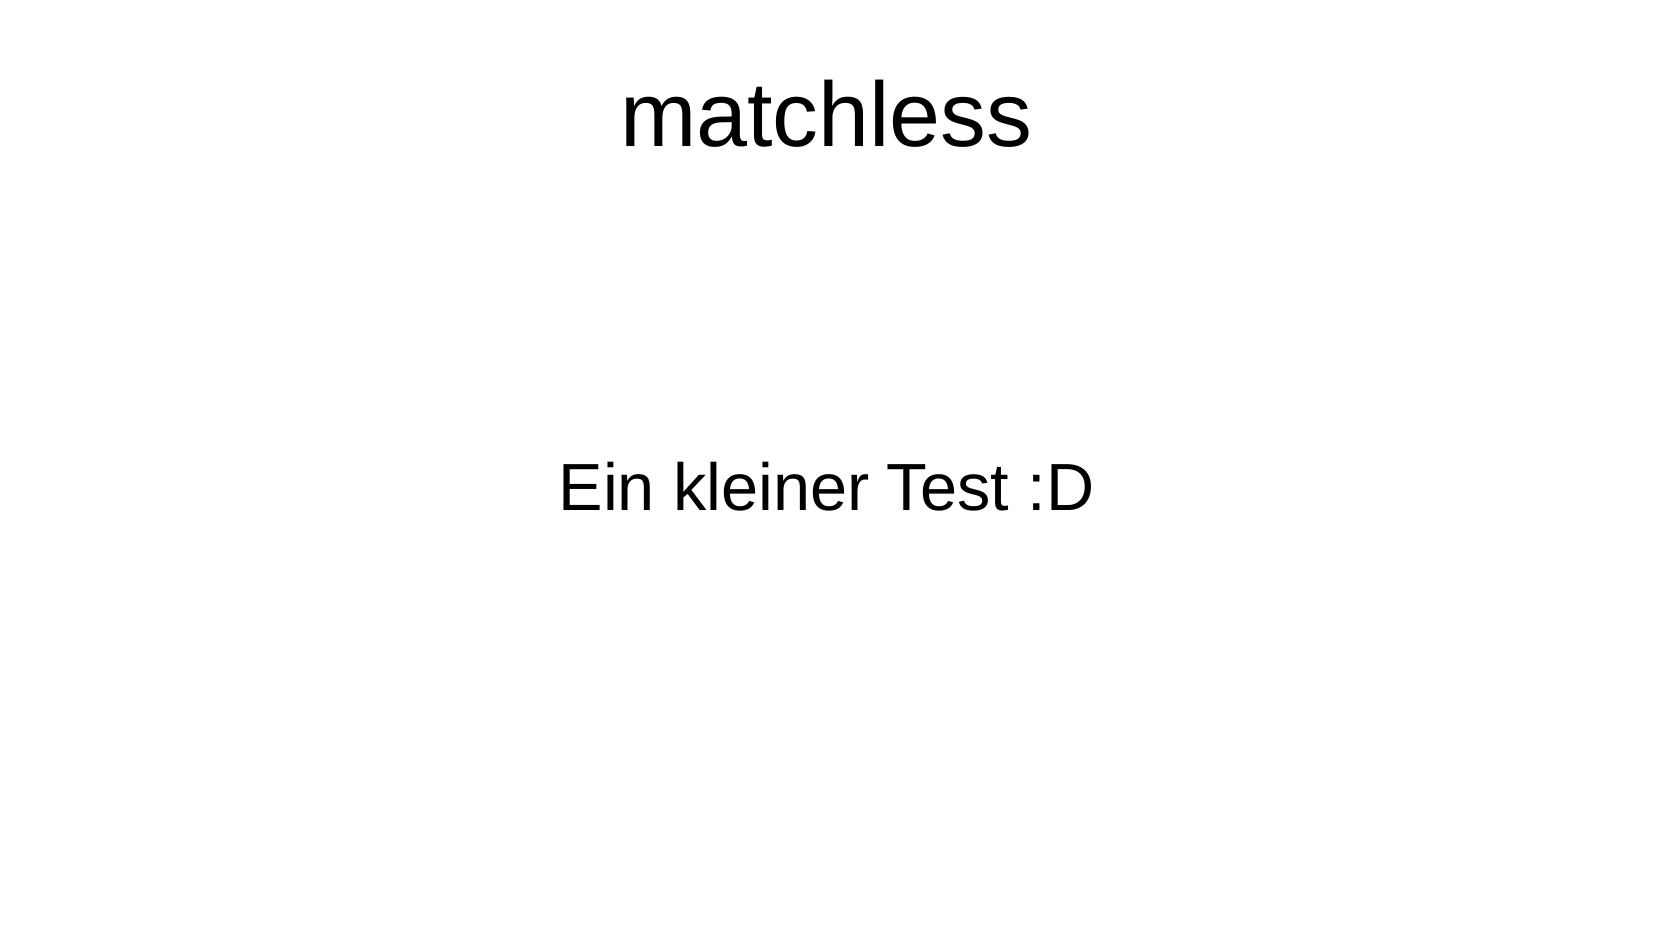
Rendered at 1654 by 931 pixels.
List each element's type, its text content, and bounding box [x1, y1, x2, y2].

subtitle Ein kleiner Test :D [82, 217, 1571, 758]
title matchless [82, 37, 1571, 193]
